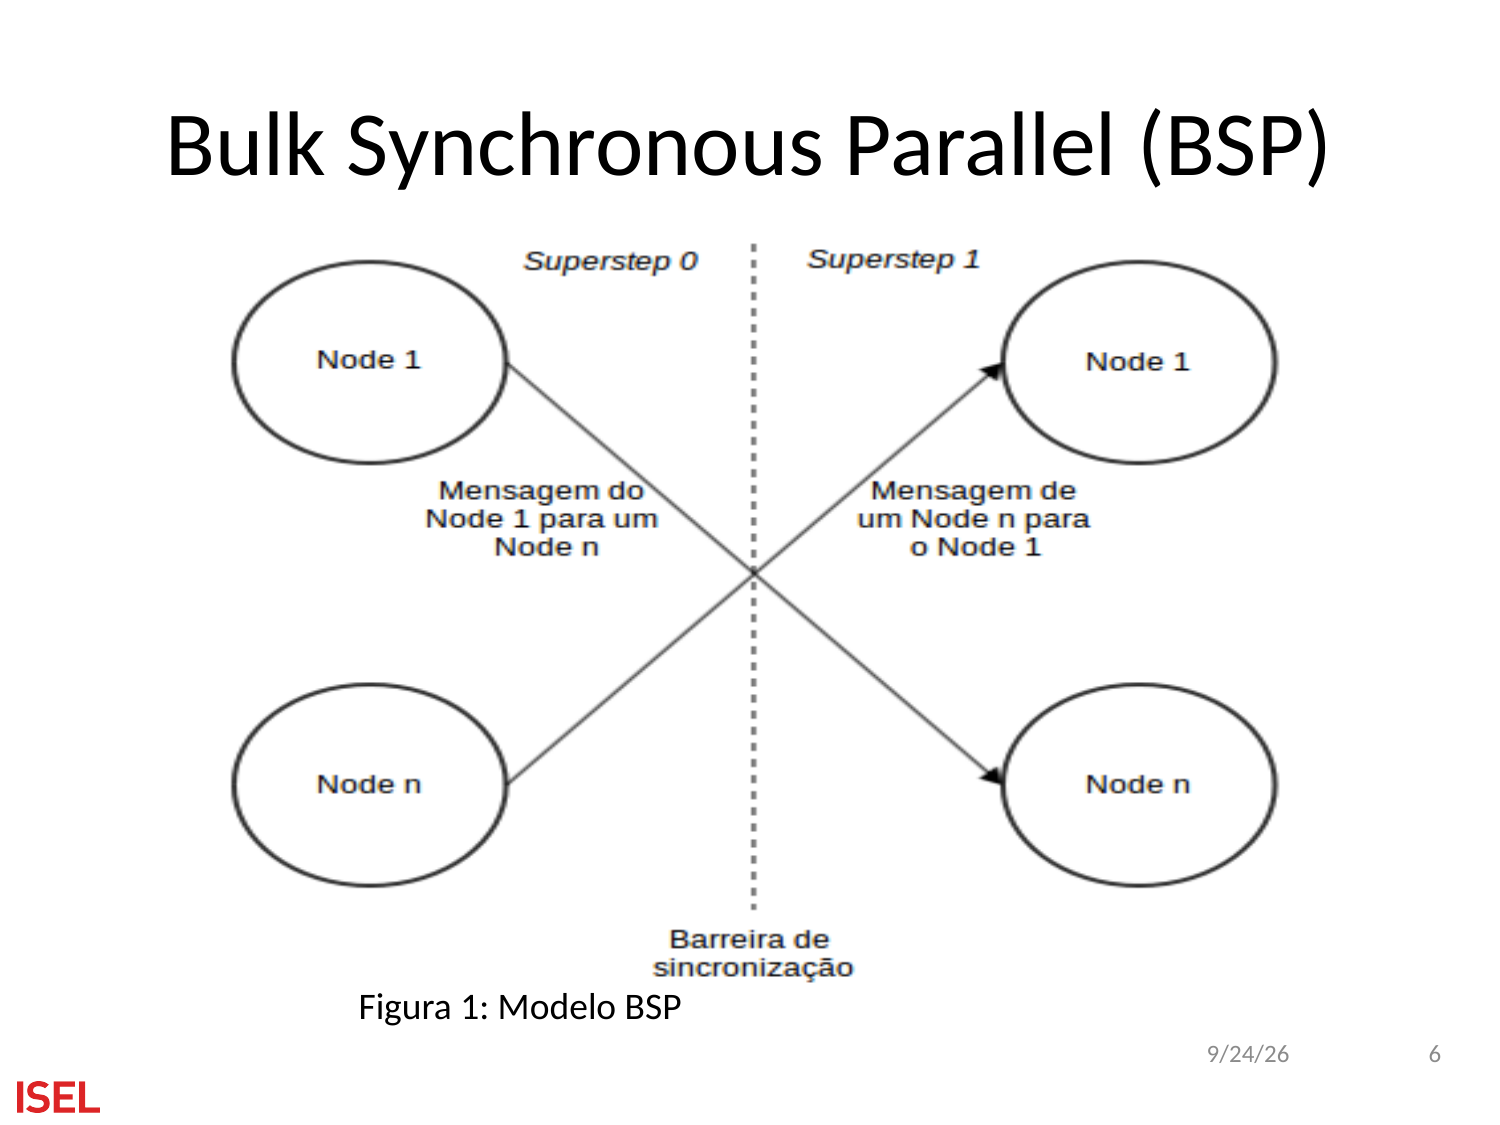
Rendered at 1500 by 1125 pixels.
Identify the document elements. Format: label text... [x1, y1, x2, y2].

slide_number <número> [1347, 1033, 1457, 1071]
title Bulk Synchronous Parallel (BSP) [75, 45, 1425, 233]
picture [219, 196, 1285, 1006]
slide_number 9/29/14 [1191, 1033, 1340, 1071]
picture [17, 1081, 100, 1113]
text_box Figura 1: Modelo BSP [343, 975, 1201, 1010]
